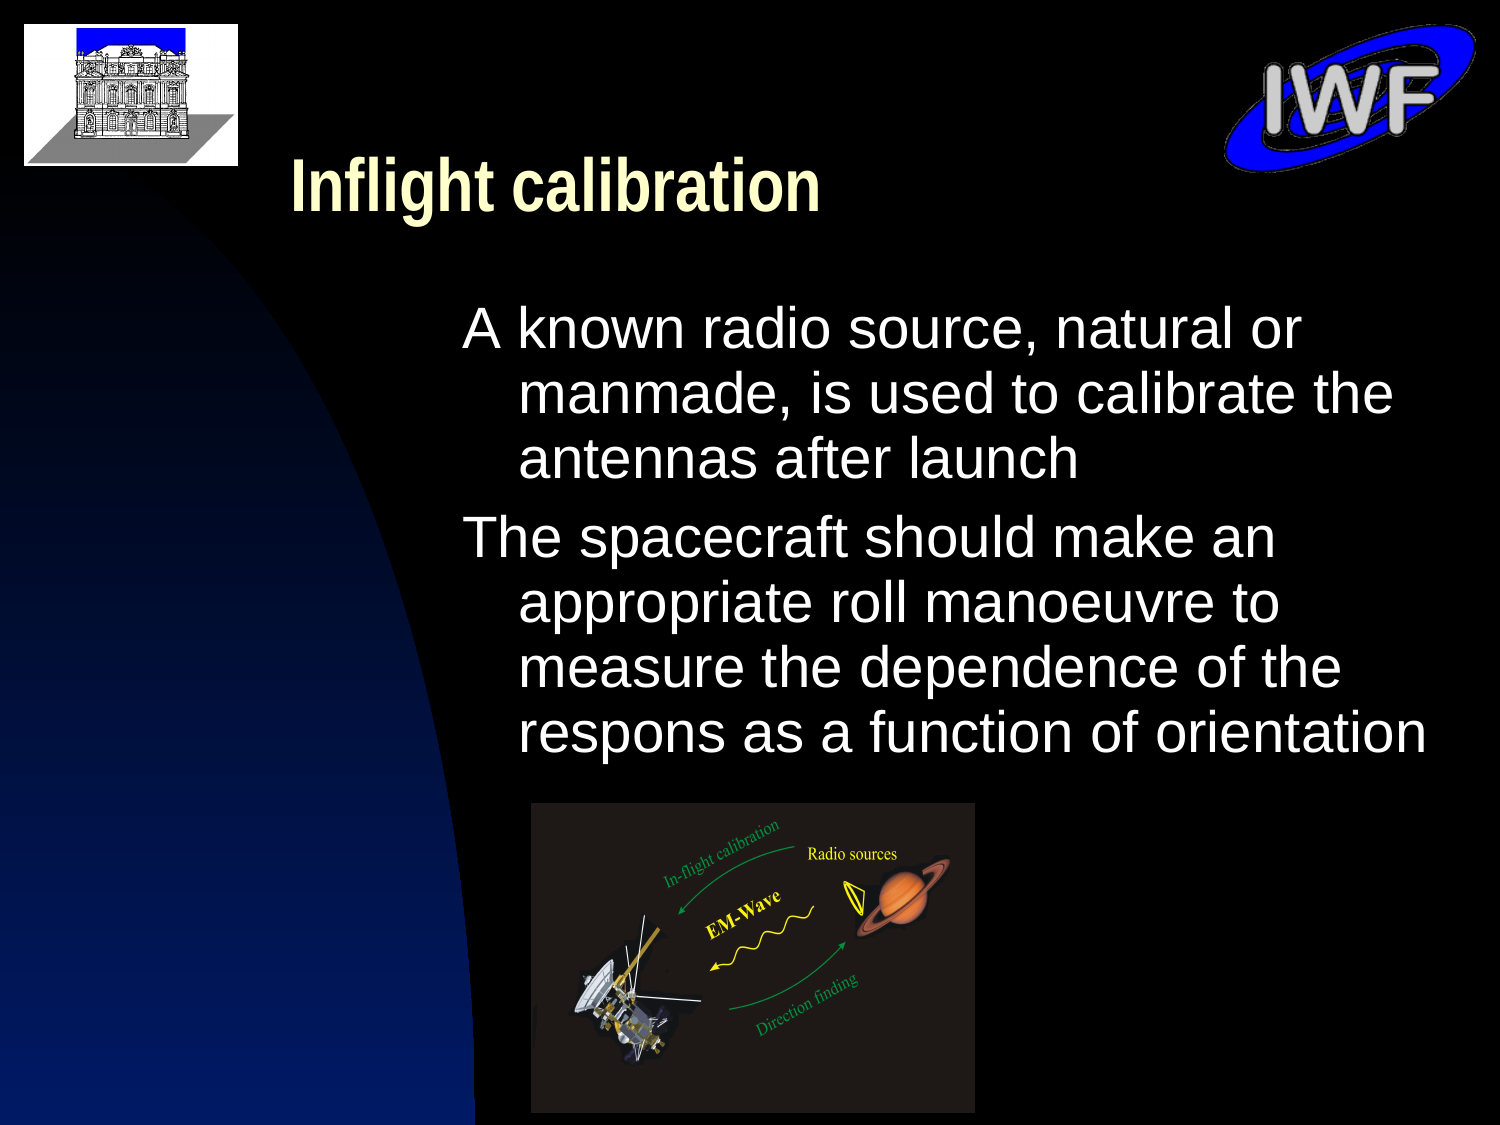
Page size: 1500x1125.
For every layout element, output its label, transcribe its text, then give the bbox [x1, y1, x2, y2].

title Inflight calibration [275, 92, 1463, 296]
list A known radio source, natural or manmade, is used to calibrate the antennas after launch The spacecraft should make an appropriate roll manoeuvre to measure the dependence of the respons as a function of orientation [462, 295, 1463, 971]
picture [531, 803, 975, 1113]
picture [1224, 24, 1476, 173]
picture [24, 24, 238, 166]
